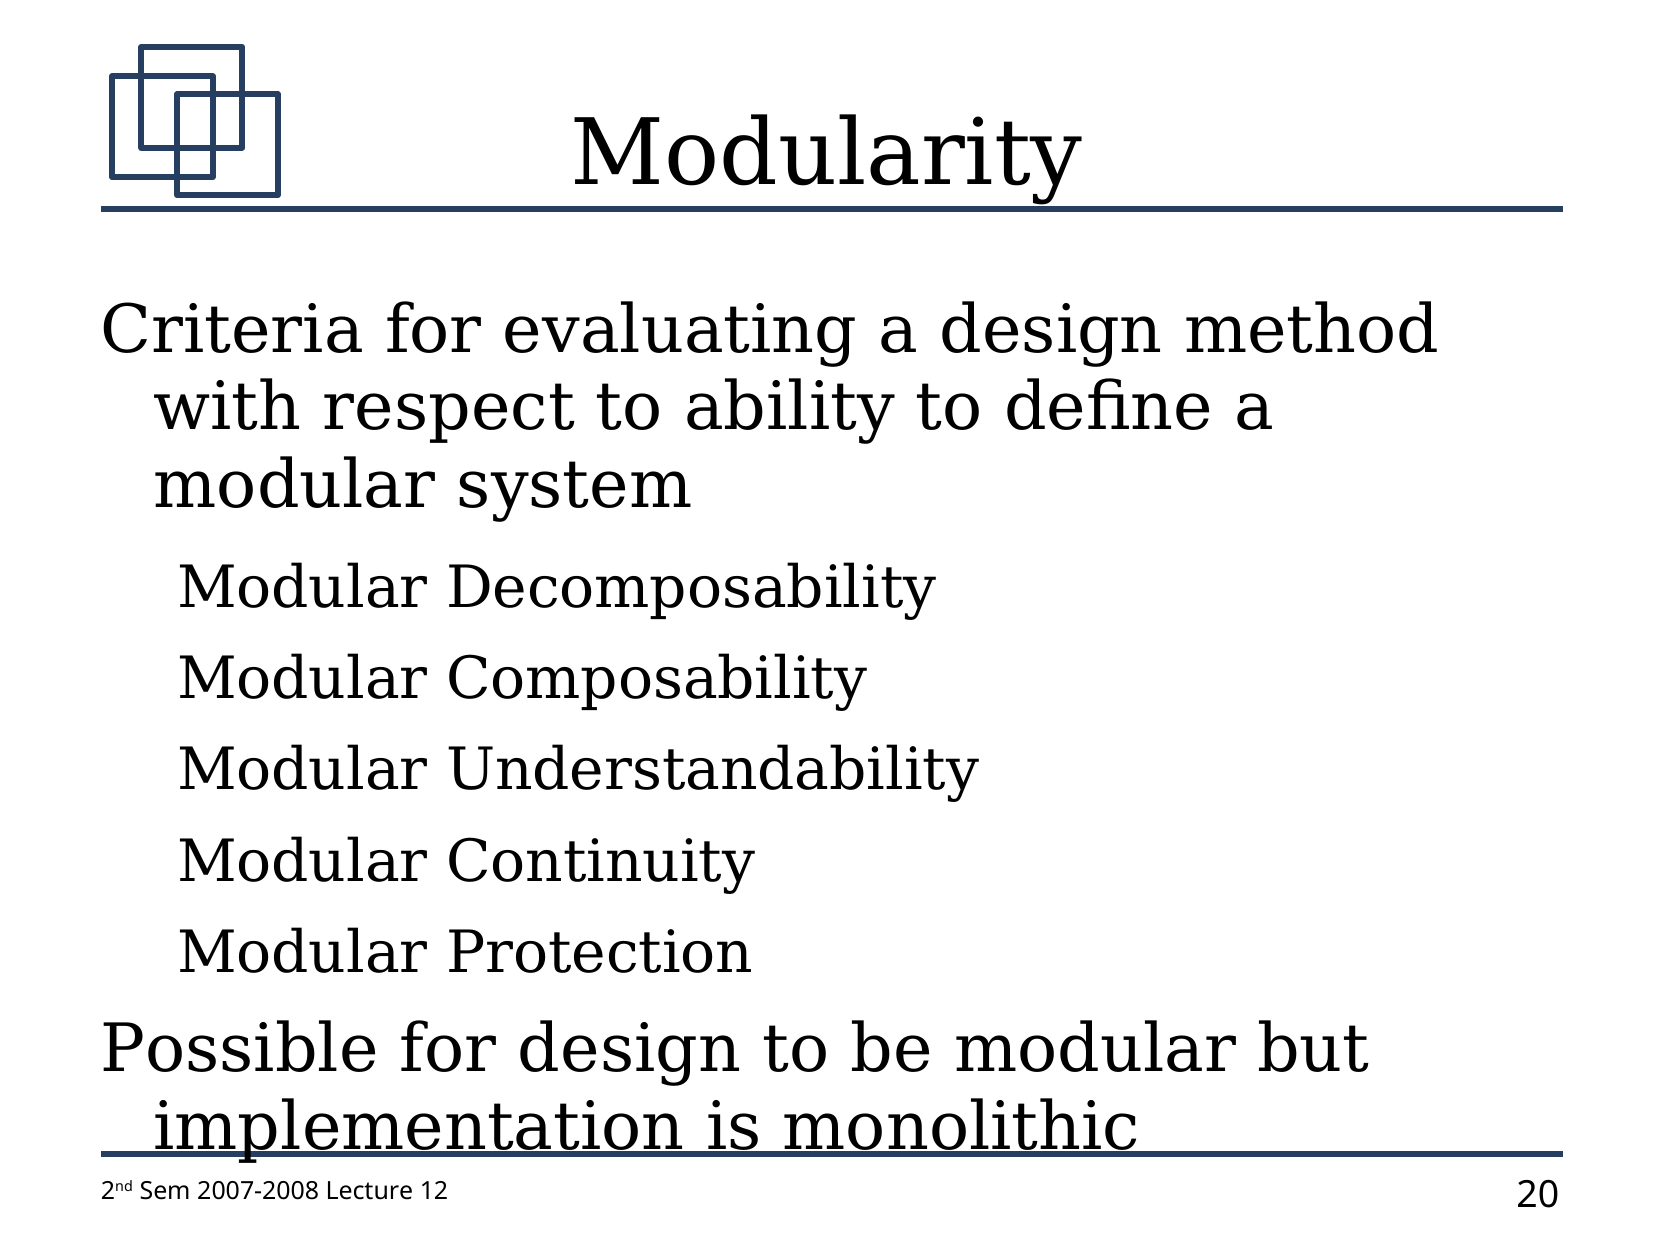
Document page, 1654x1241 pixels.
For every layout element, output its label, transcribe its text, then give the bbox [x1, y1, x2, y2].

list Criteria for evaluating a design method with respect to ability to define a modular system Modular Decomposability Modular Composability Modular Understandability Modular Continuity Modular Protection Possible for design to be modular but implementation is monolithic [82, 290, 1571, 1166]
title Modularity [82, 49, 1571, 257]
